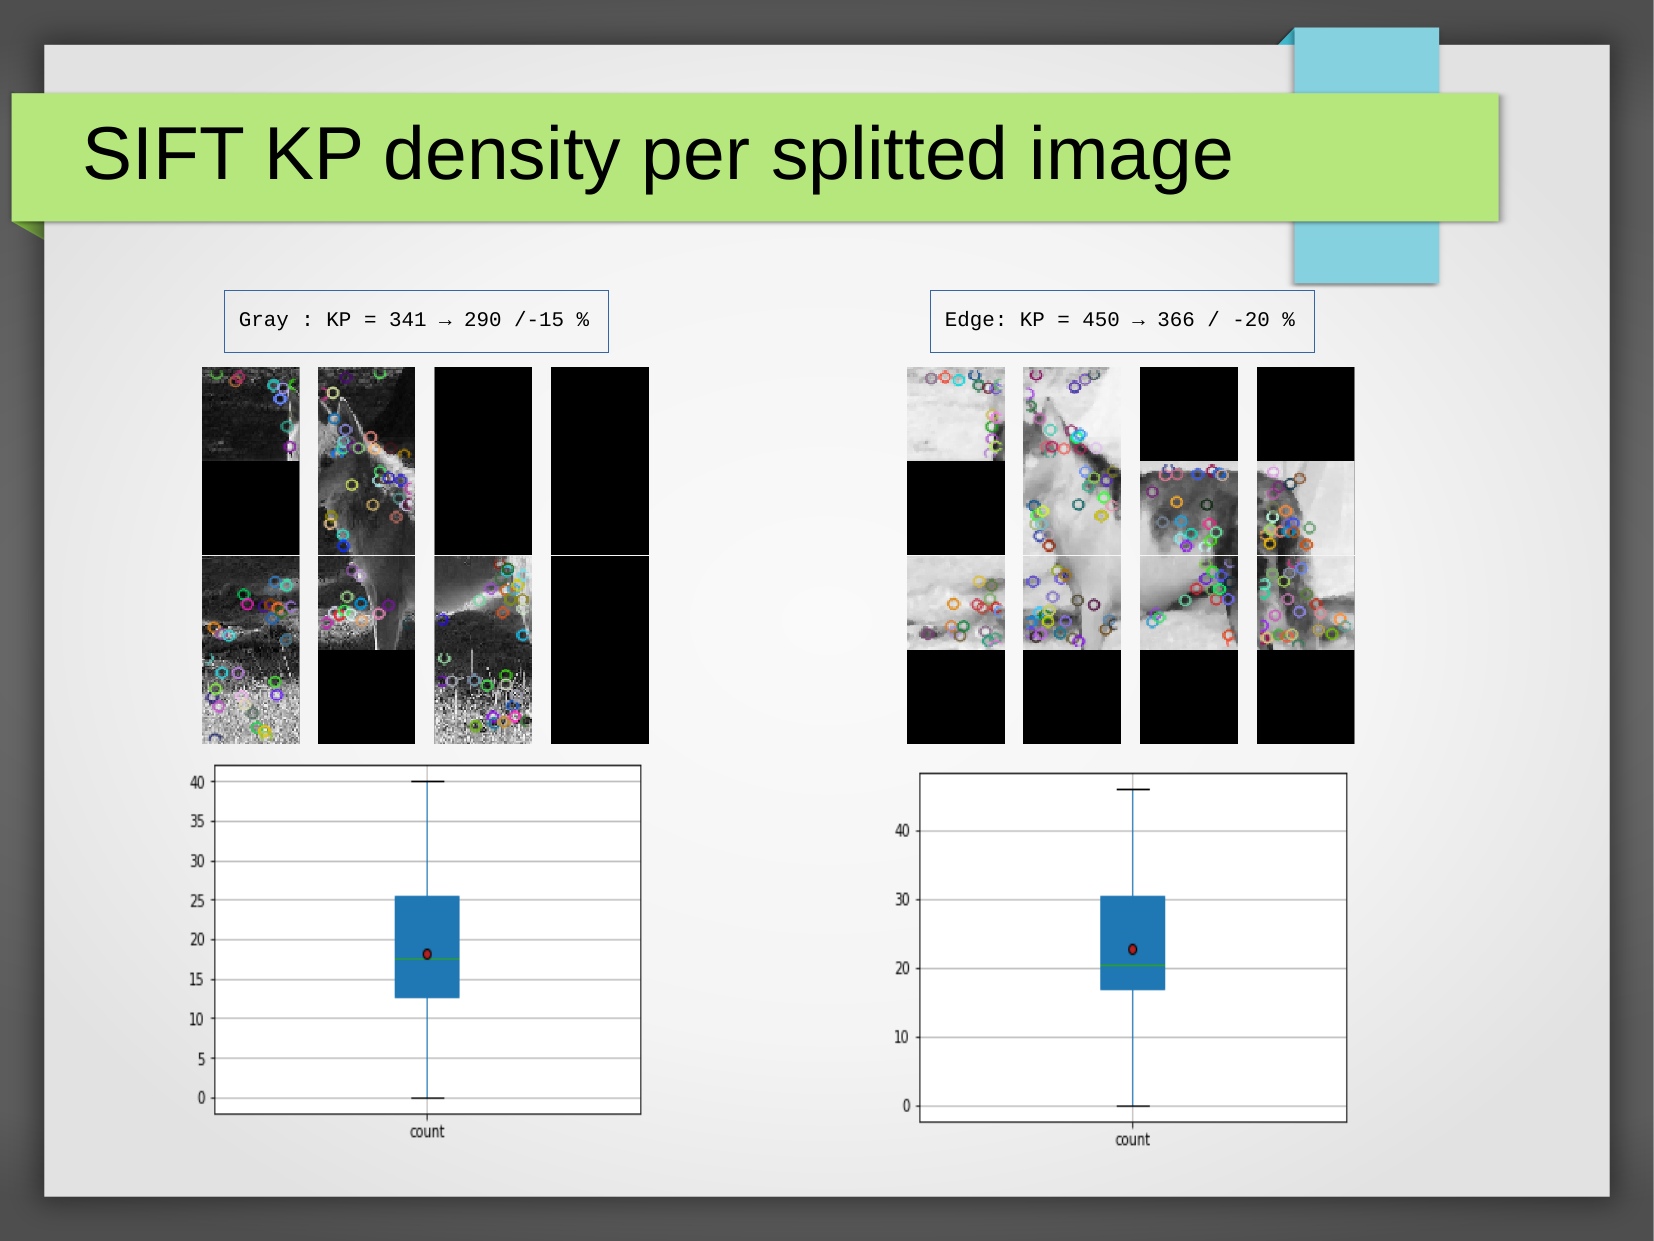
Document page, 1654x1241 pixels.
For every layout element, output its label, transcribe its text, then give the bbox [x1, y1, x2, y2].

picture [0, 0, 1654, 1241]
text_box Edge: KP = 450 → 366 / -20 % [930, 290, 1315, 353]
text_box Gray : KP = 341 → 290 /-15 % [224, 290, 609, 353]
title SIFT KP density per splitted image [82, 94, 1264, 213]
